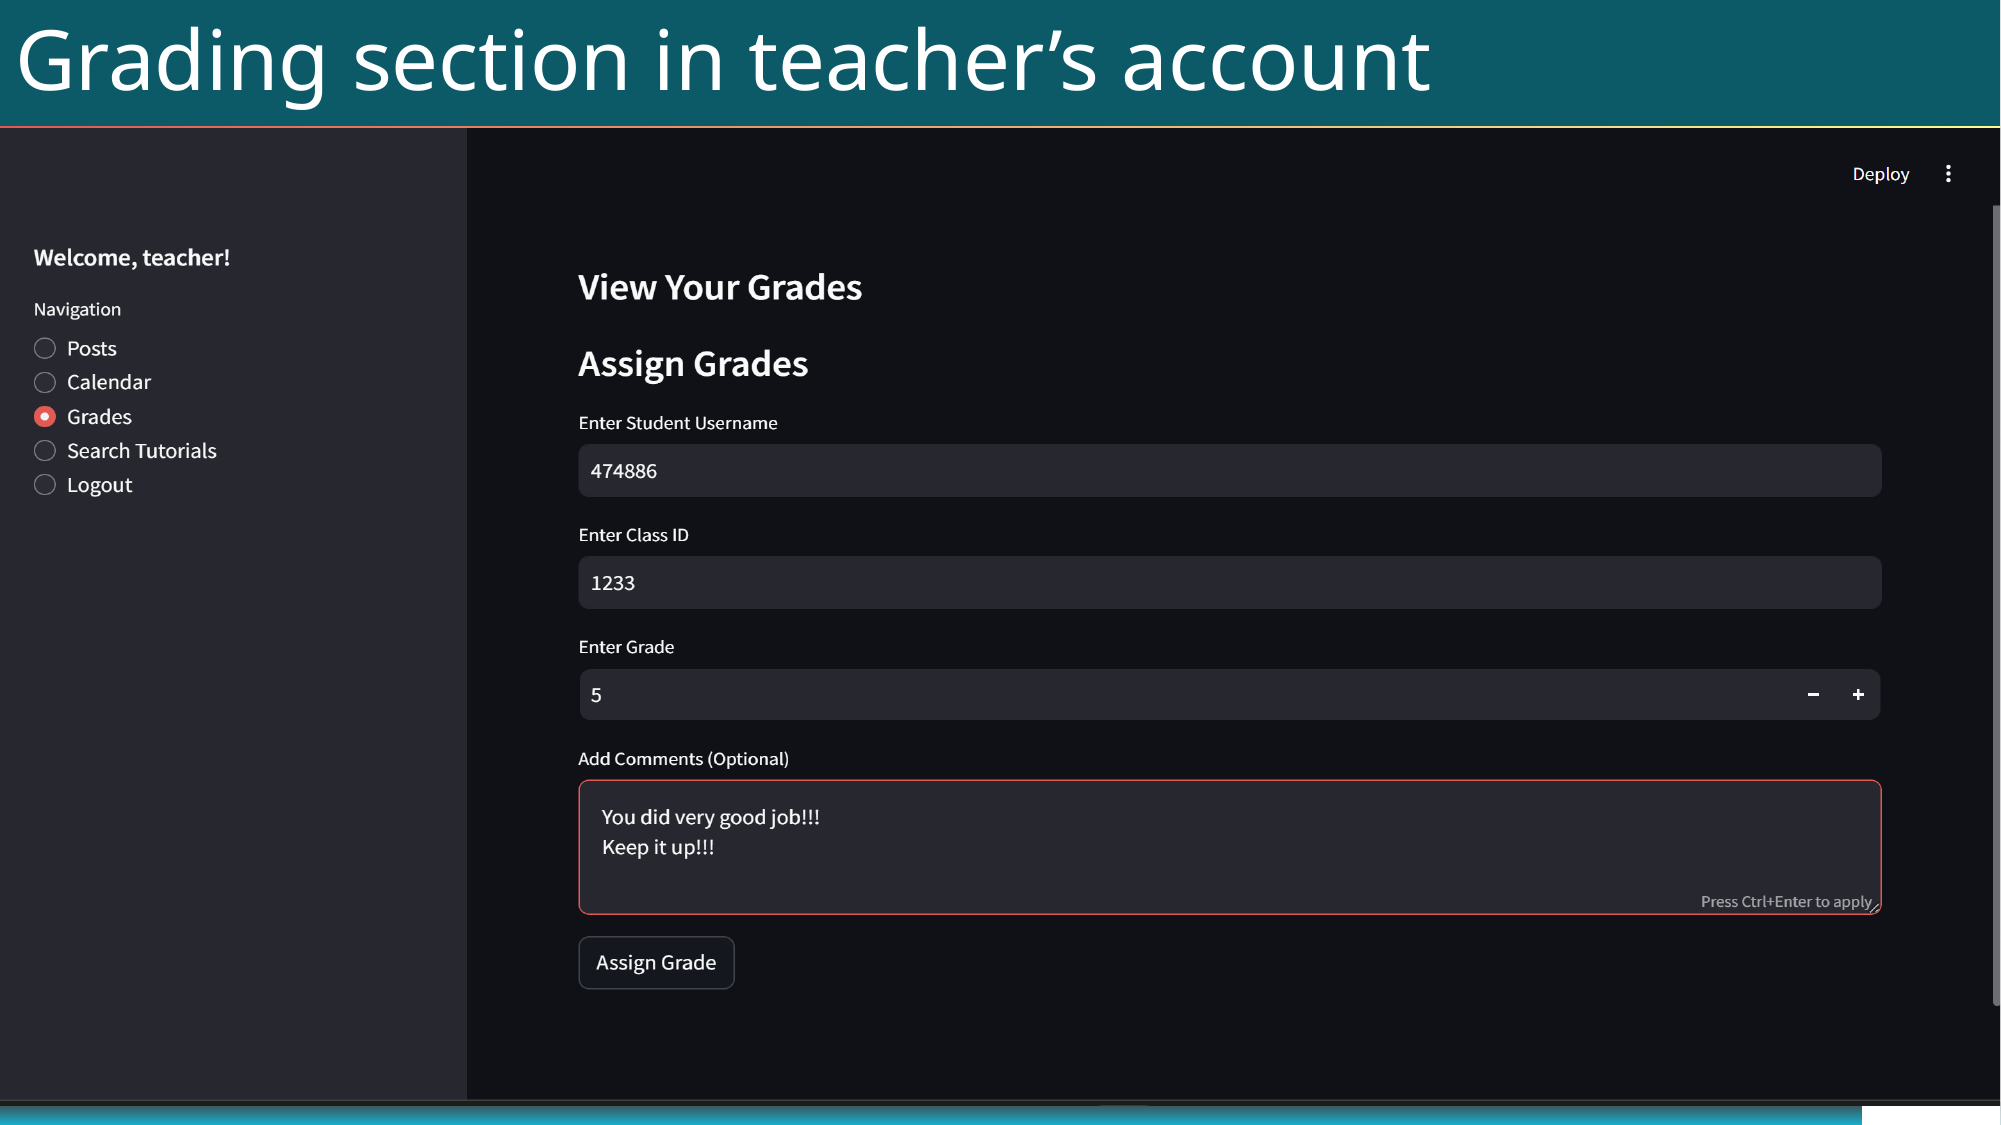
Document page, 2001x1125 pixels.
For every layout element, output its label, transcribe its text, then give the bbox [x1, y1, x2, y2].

picture [0, 126, 2000, 1106]
title Grading section in teacher’s account [0, 0, 2000, 126]
